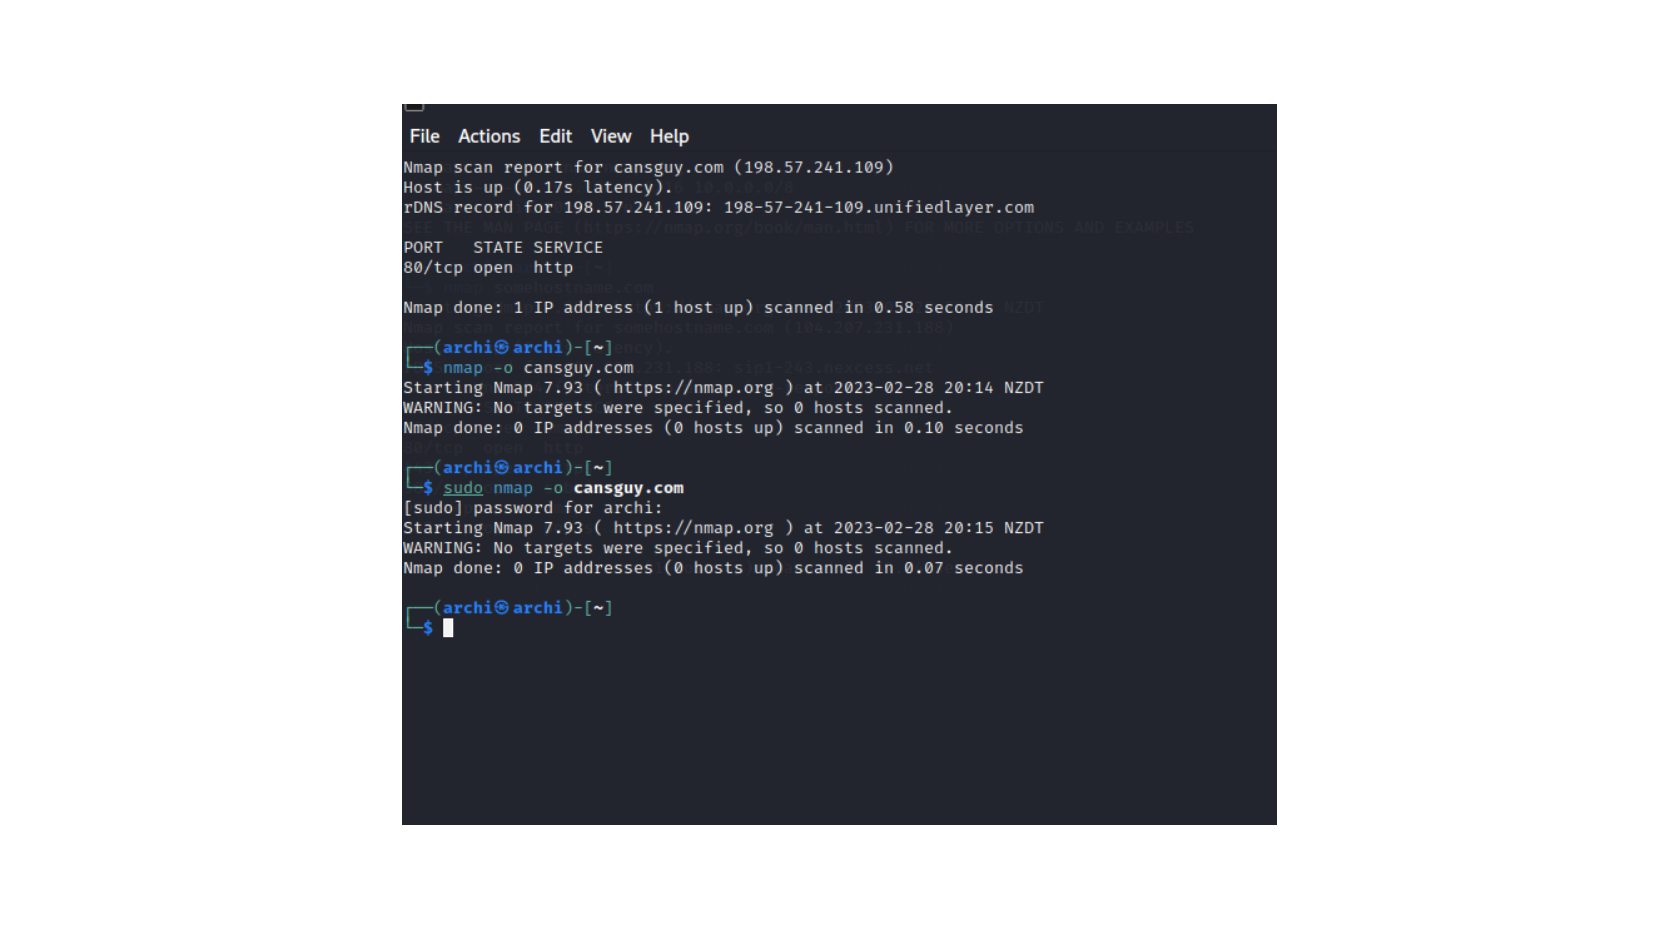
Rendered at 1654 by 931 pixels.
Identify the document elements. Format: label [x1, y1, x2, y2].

picture [402, 104, 1277, 825]
